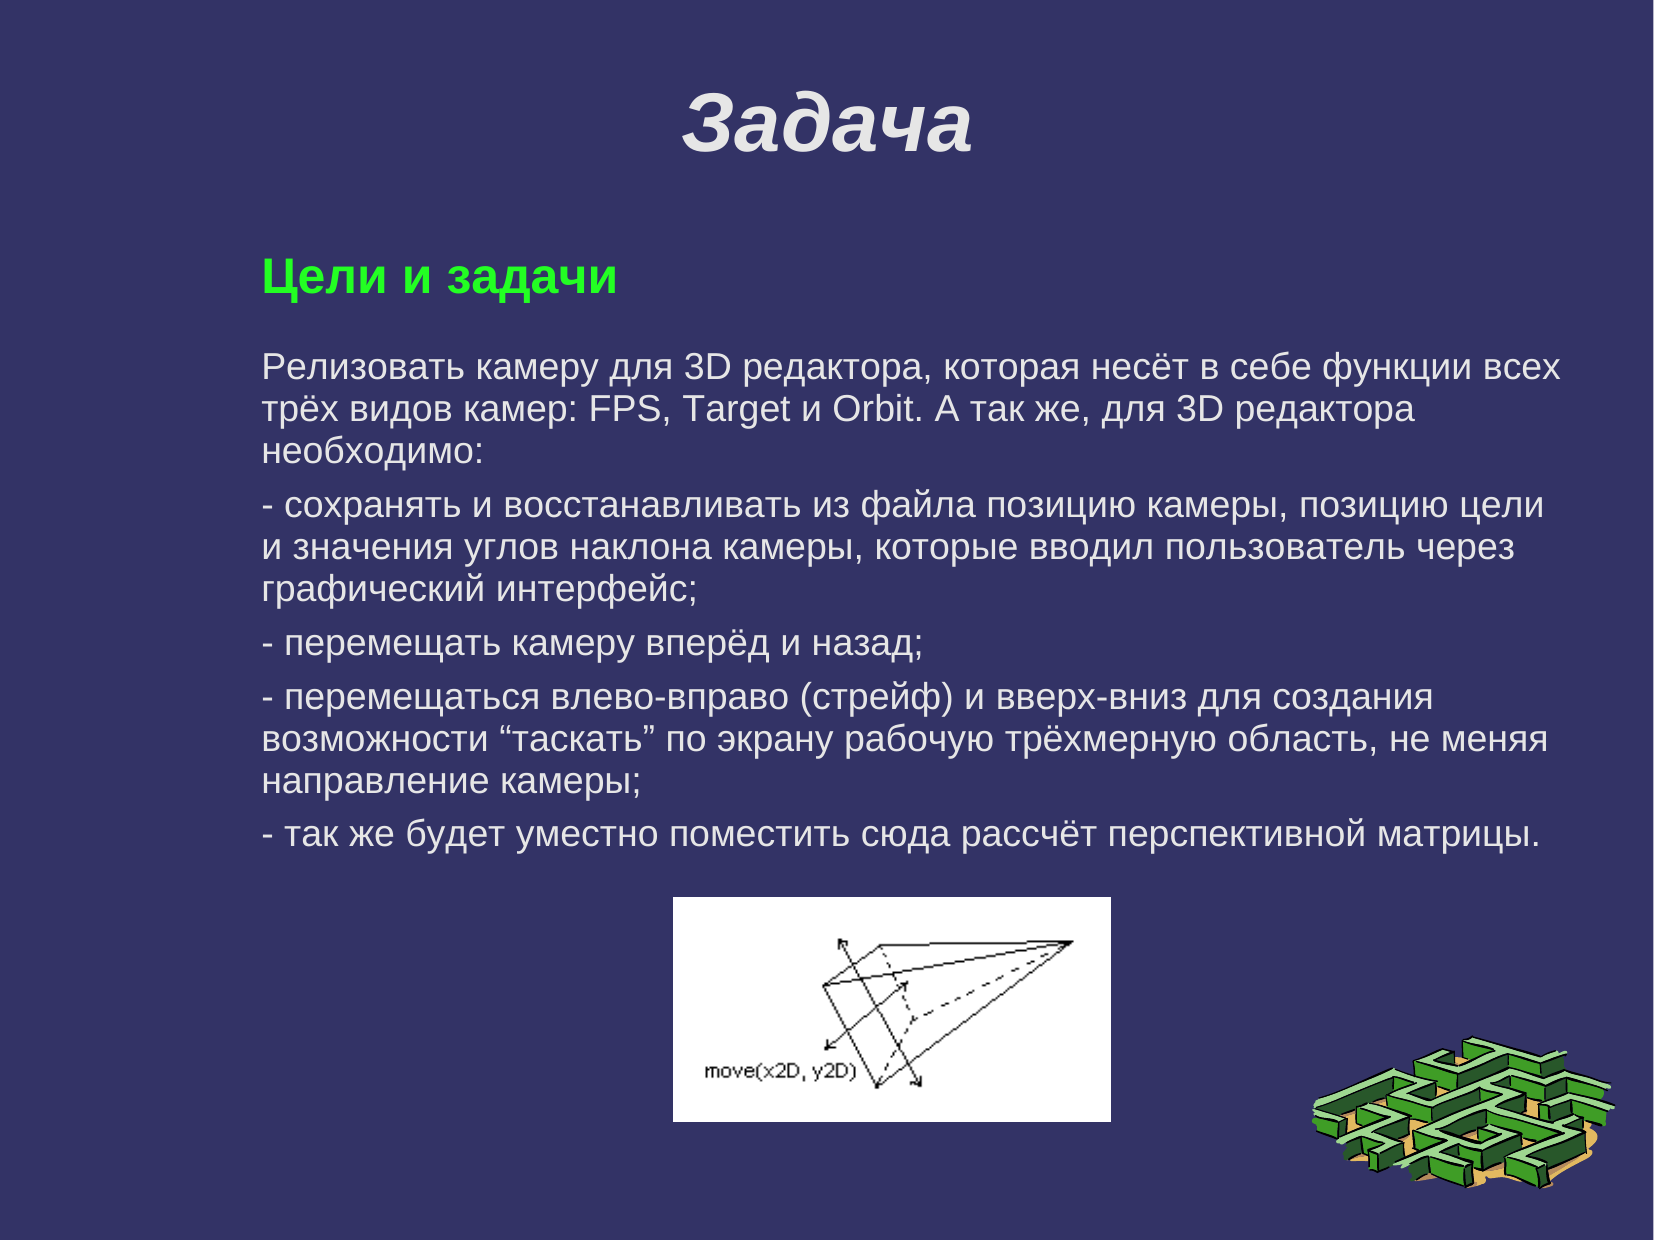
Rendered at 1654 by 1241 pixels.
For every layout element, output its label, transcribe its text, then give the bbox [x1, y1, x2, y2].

picture [673, 897, 1111, 1123]
title Задача [121, 19, 1534, 227]
list Цели и задачи Релизовать камеру для 3D редактора, которая несёт в себе функции всех трёх видов камер: FPS, Target и Orbit. А так же, для 3D редактора необходимо: - сохранять и восстанавливать из файла позицию камеры, позицию цели и значения углов наклона камеры, которые вводил пользователь через графический интерфейс; - перемещать камеру вперёд и назад; - перемещаться влево-вправо (стрейф) и вверх-вниз для создания возможности “таскать” по экрану рабочую трёхмерную область, не меняя направление камеры; - так же будет уместно поместить сюда рассчёт перспективной матрицы. [178, 248, 1570, 1030]
